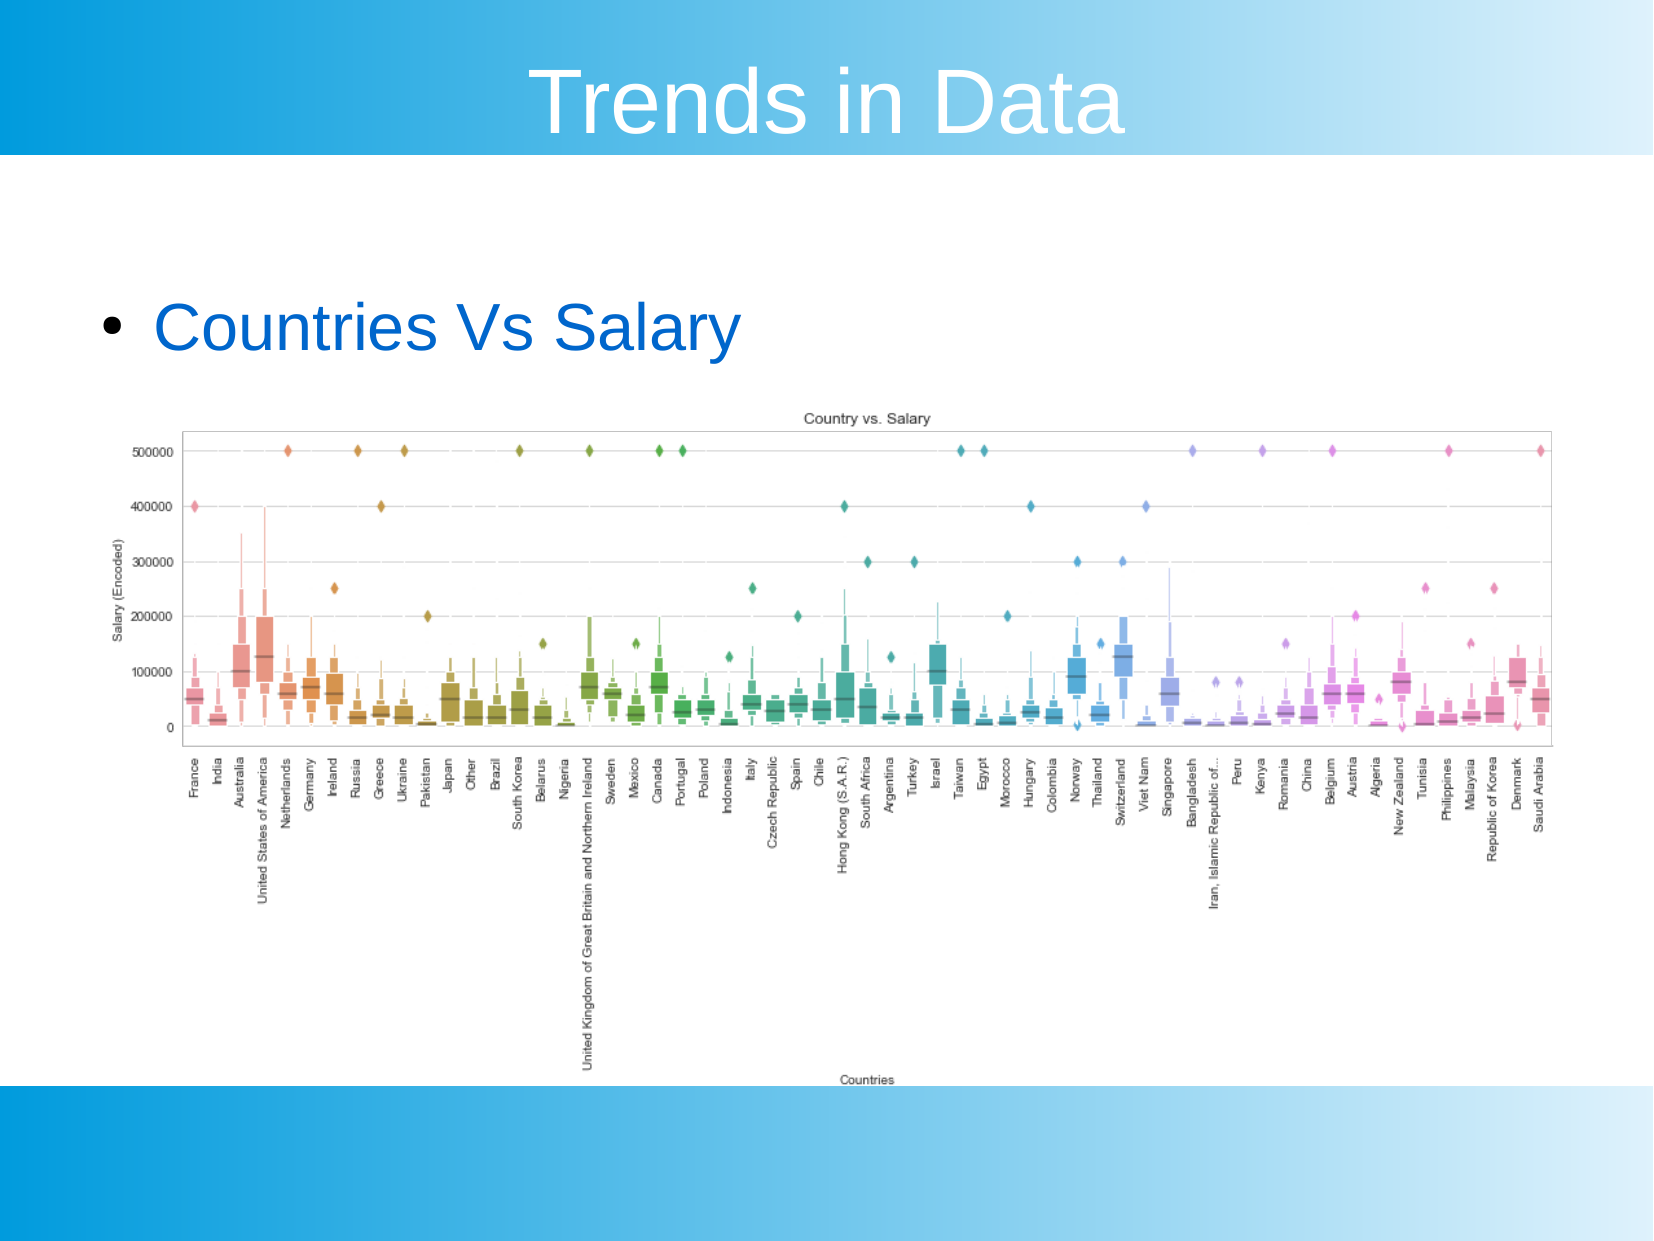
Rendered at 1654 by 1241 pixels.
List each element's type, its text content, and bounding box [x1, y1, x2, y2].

title Trends in Data [82, 49, 1571, 155]
picture [105, 404, 1561, 1241]
list Countries Vs Salary [82, 290, 1571, 1010]
